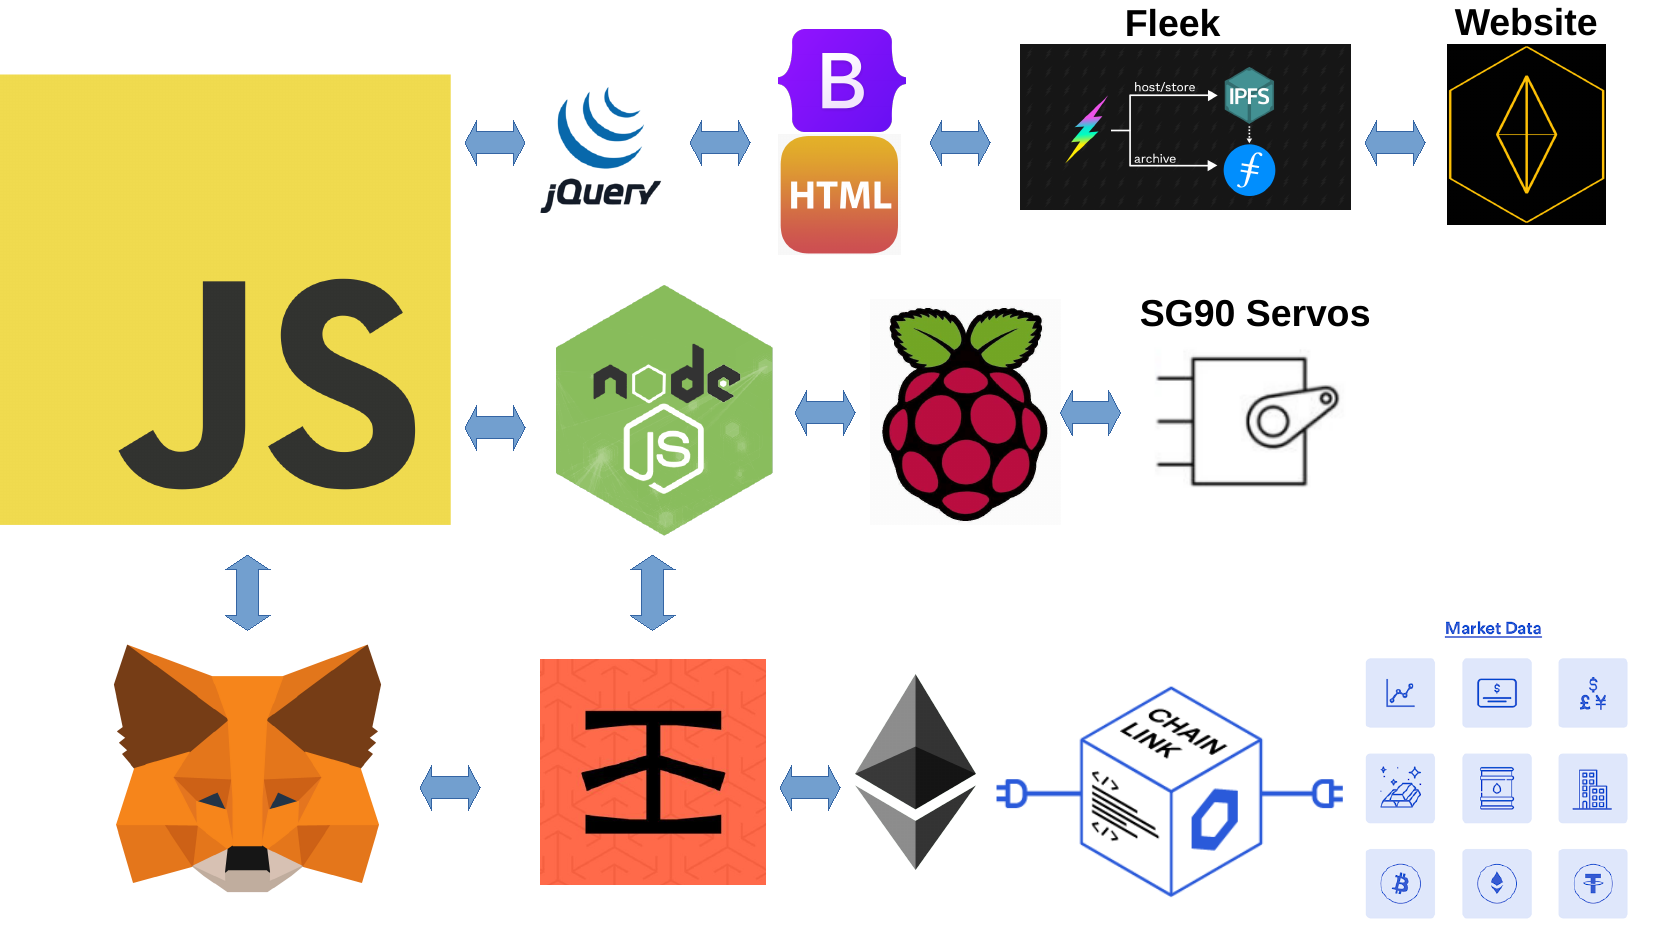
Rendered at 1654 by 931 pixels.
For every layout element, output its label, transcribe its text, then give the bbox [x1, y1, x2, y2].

picture [778, 29, 906, 132]
text_box [420, 765, 481, 811]
picture [870, 299, 1061, 526]
text_box [1060, 390, 1121, 436]
text_box Fleek [1110, 0, 1351, 52]
text_box [465, 405, 526, 451]
picture [1154, 342, 1366, 496]
picture [97, 629, 391, 901]
picture [992, 614, 1653, 931]
text_box [1365, 120, 1426, 166]
picture [855, 674, 976, 871]
text_box [780, 765, 841, 811]
text_box [930, 120, 991, 166]
picture [555, 284, 773, 536]
picture [778, 134, 901, 256]
text_box [795, 390, 856, 436]
picture [1447, 51, 1606, 226]
text_box Website [1440, 0, 1654, 51]
text_box [630, 555, 676, 631]
picture [1020, 44, 1351, 211]
text_box [690, 120, 751, 166]
picture [525, 74, 676, 226]
picture [540, 659, 766, 886]
text_box SG90 Servos [1125, 285, 1531, 342]
picture [0, 74, 451, 526]
text_box [465, 120, 525, 166]
text_box [225, 555, 271, 631]
